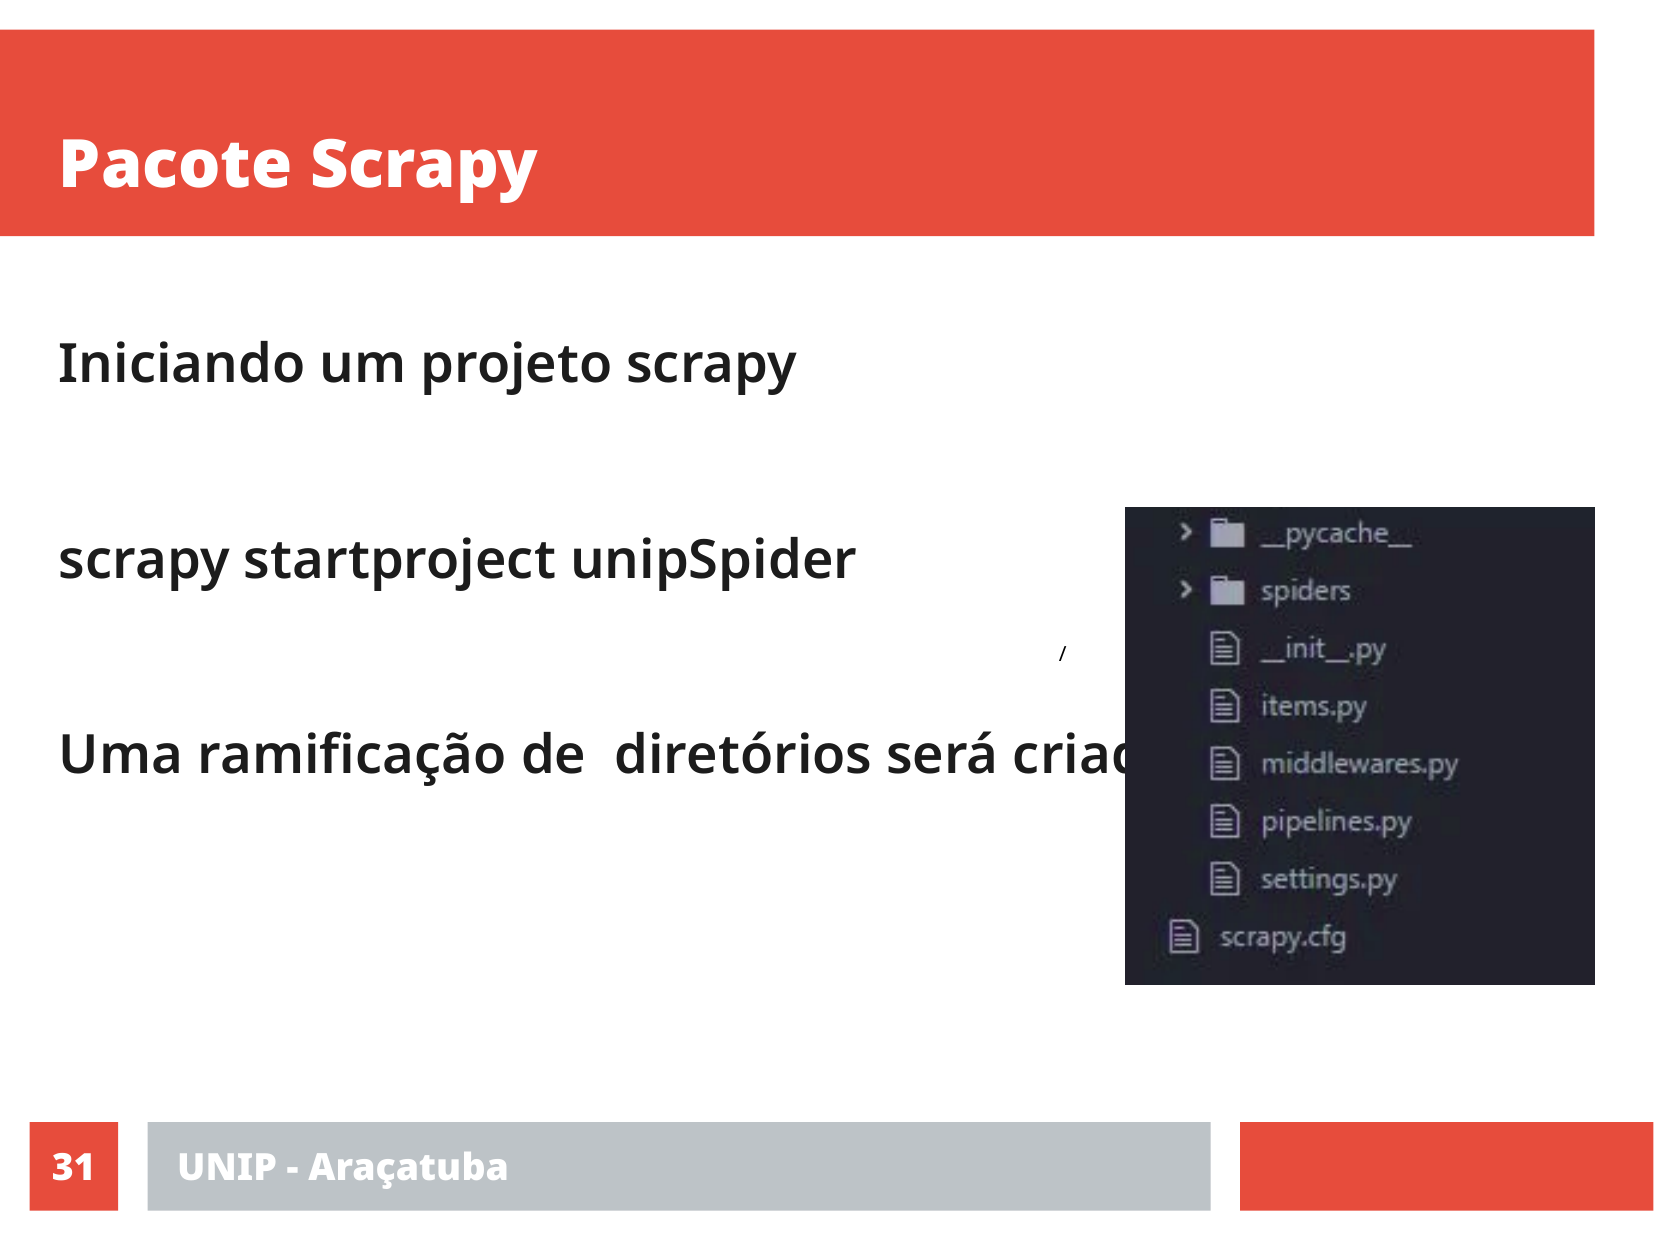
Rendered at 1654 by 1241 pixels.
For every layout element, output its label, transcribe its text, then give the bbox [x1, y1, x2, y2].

text_box / [1044, 631, 1082, 673]
title Pacote Scrapy [59, 59, 1595, 207]
picture [1125, 507, 1595, 985]
list Iniciando um projeto scrapy scrapy startproject unipSpider Uma ramificação de diretórios será criada [59, 324, 1565, 1093]
